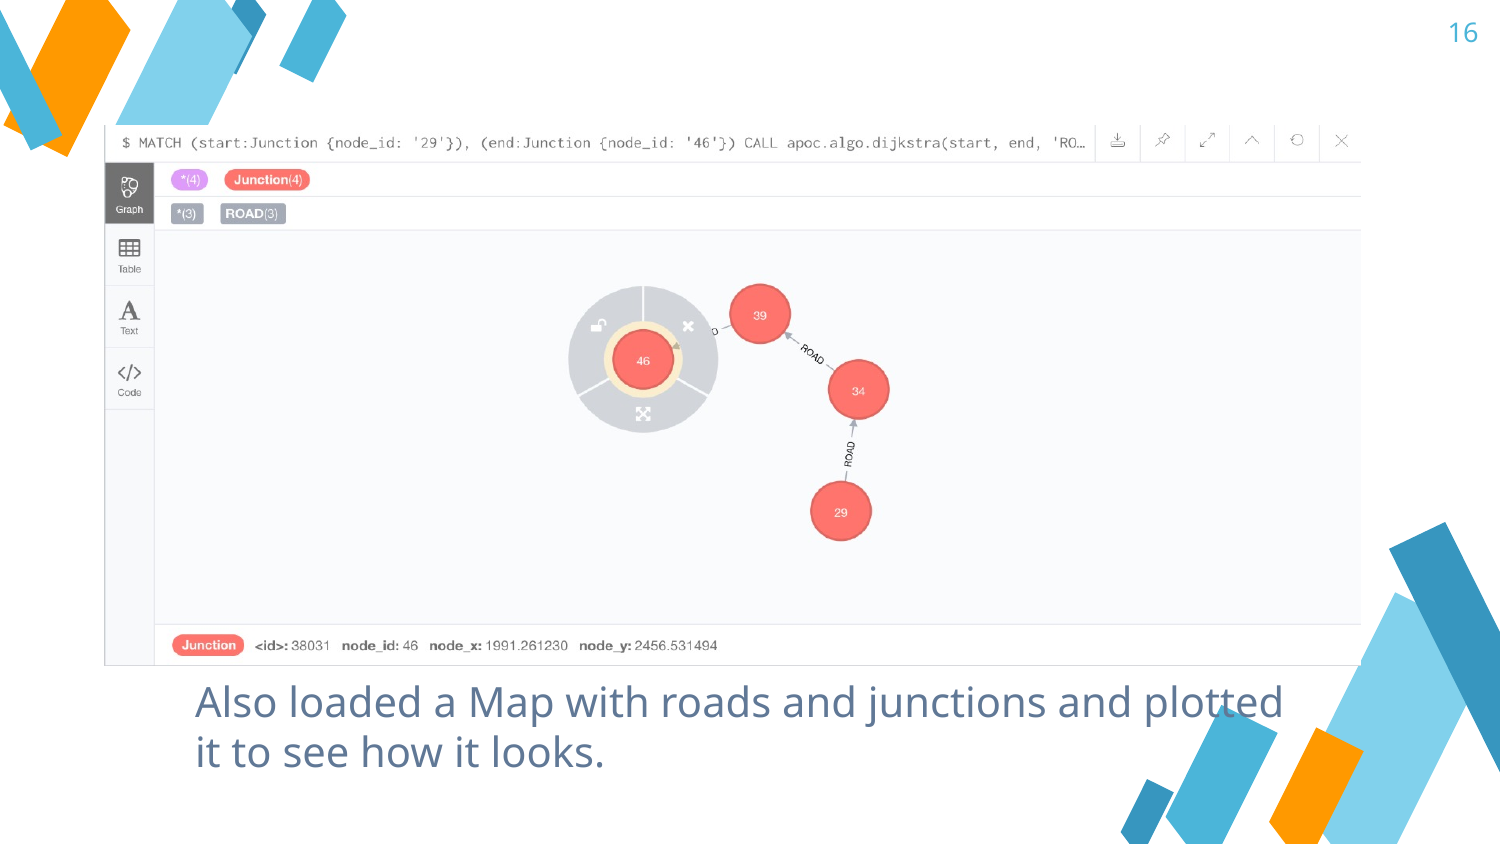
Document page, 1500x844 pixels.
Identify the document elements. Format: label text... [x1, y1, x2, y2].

picture [104, 125, 1361, 666]
slide_number <number> [1403, 0, 1494, 65]
list Also loaded a Map with roads and junctions and plotted it to see how it looks. [180, 666, 1320, 746]
